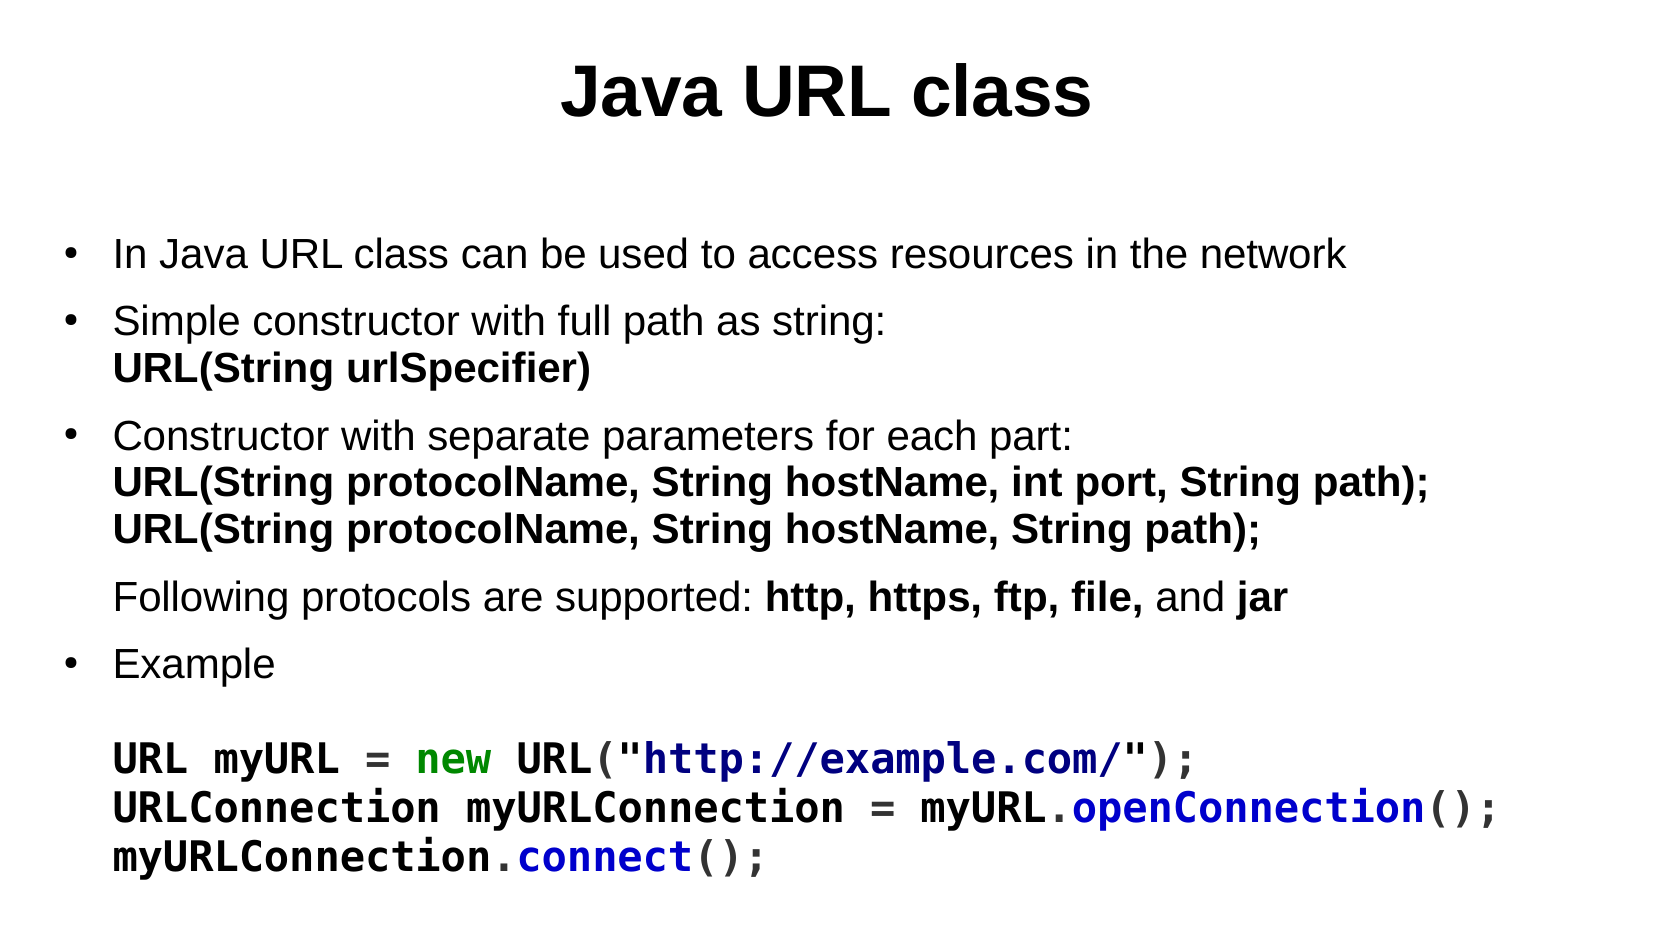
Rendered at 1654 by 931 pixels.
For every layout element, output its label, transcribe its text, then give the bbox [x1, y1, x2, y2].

list In Java URL class can be used to access resources in the network Simple constructor with full path as string: URL(String urlSpecifier) Constructor with separate parameters for each part: URL(String protocolName, String hostName, int port, String path); URL(String protocolName, String hostName, String path); Following protocols are supported: http, https, ftp, file, and jar Example URL myURL = new URL("http://example.com/"); URLConnection myURLConnection = myURL.openConnection(); myURLConnection.connect(); [47, 230, 1595, 886]
title Java URL class [82, 37, 1571, 147]
